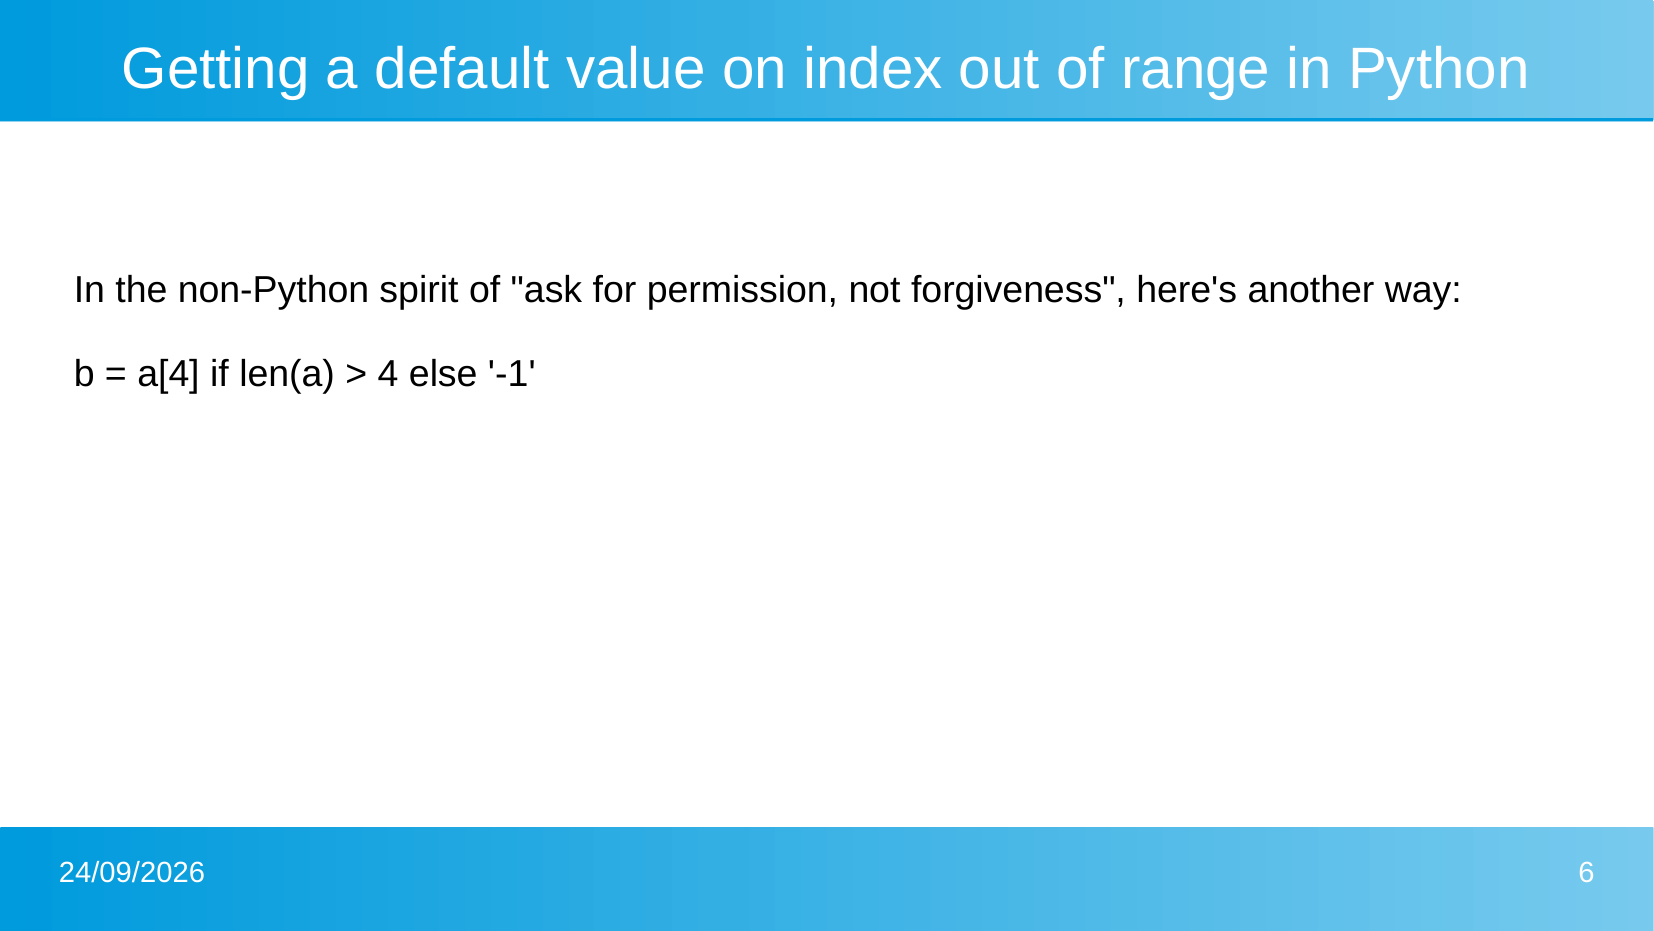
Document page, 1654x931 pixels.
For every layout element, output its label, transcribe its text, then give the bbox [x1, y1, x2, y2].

title Getting a default value on index out of range in Python [59, 29, 1595, 108]
text_box In the non-Python spirit of "ask for permission, not forgiveness", here's another way: b = a[4] if len(a) > 4 else '-1' [59, 177, 1536, 528]
